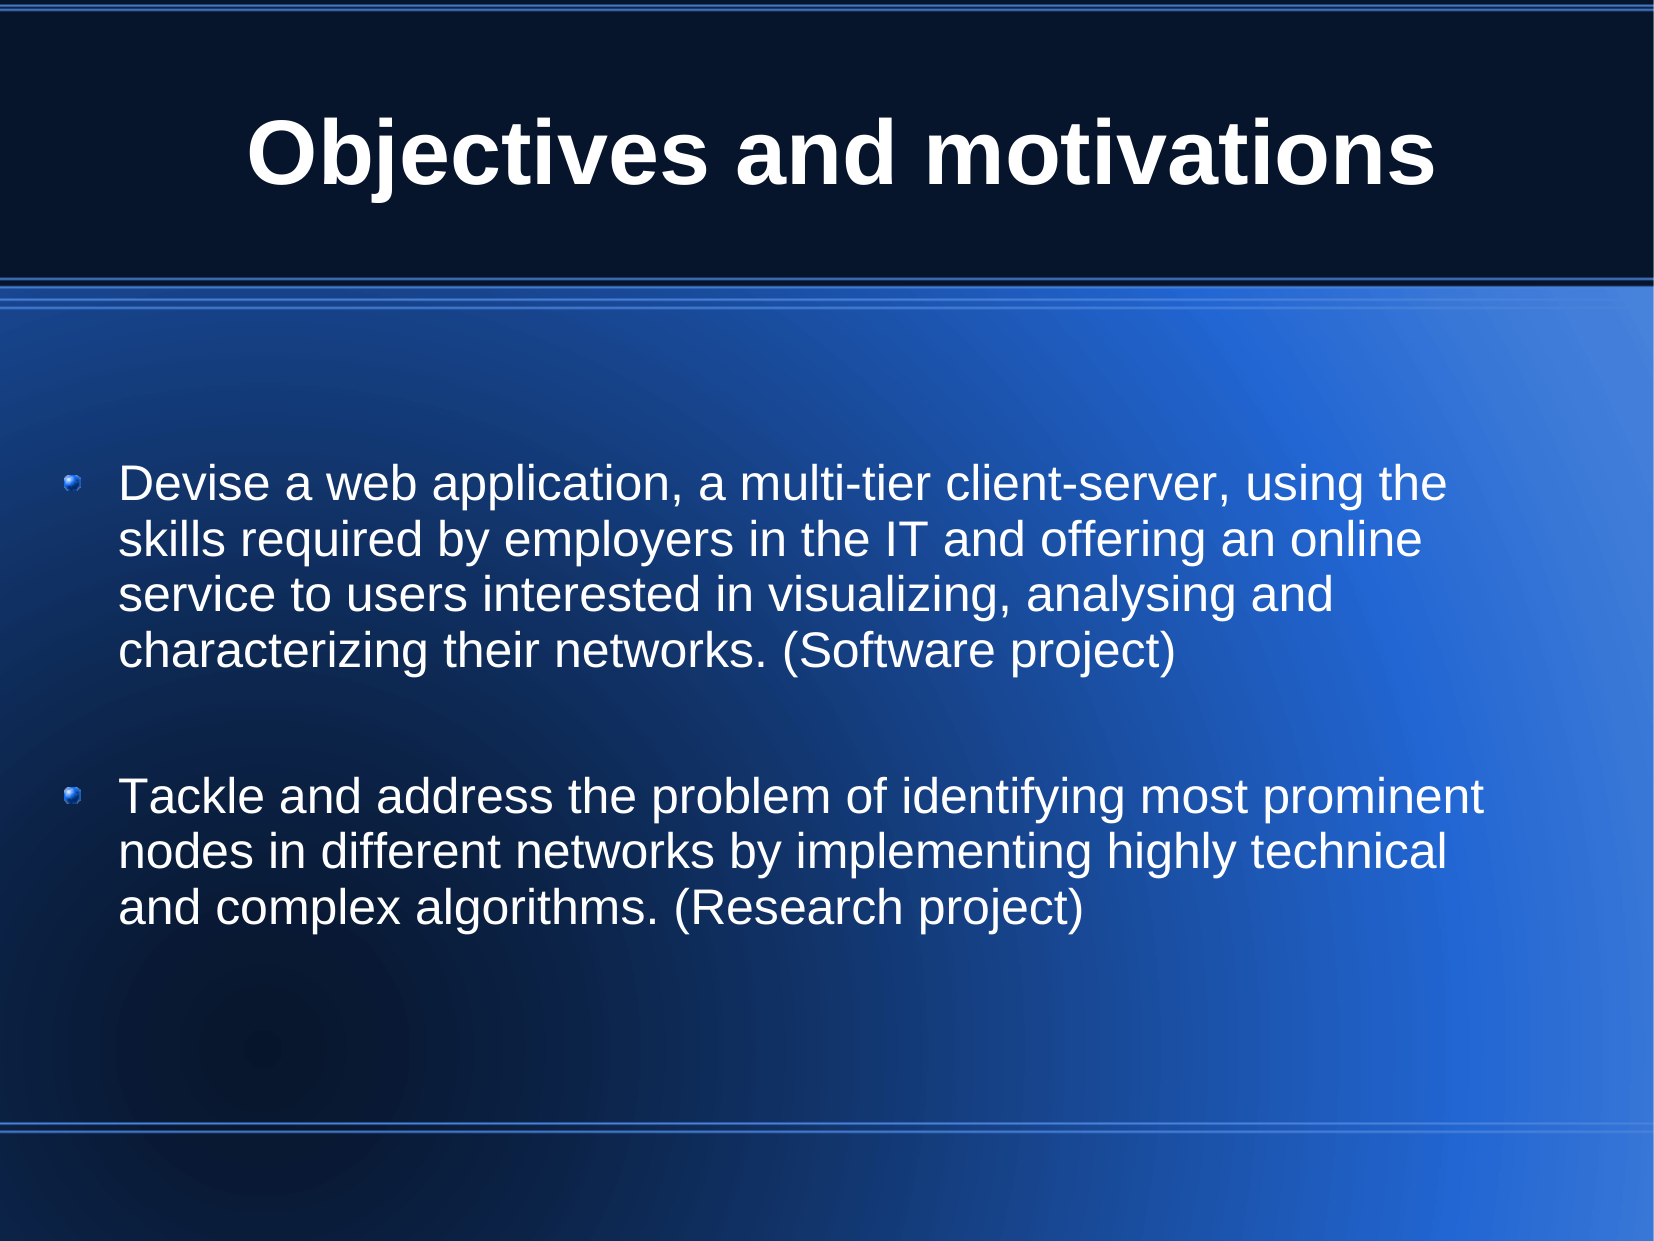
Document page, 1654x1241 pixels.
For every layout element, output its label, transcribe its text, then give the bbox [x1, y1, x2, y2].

title Objectives and motivations [82, 49, 1571, 257]
list Devise a web application, a multi-tier client-server, using the skills required by employers in the IT and offering an online service to users interested in visualizing, analysing and characterizing their networks. (Software project) Tackle and address the problem of identifying most prominent nodes in different networks by implementing highly technical and complex algorithms. (Research project) [47, 382, 1536, 1028]
picture [0, 0, 1654, 1241]
